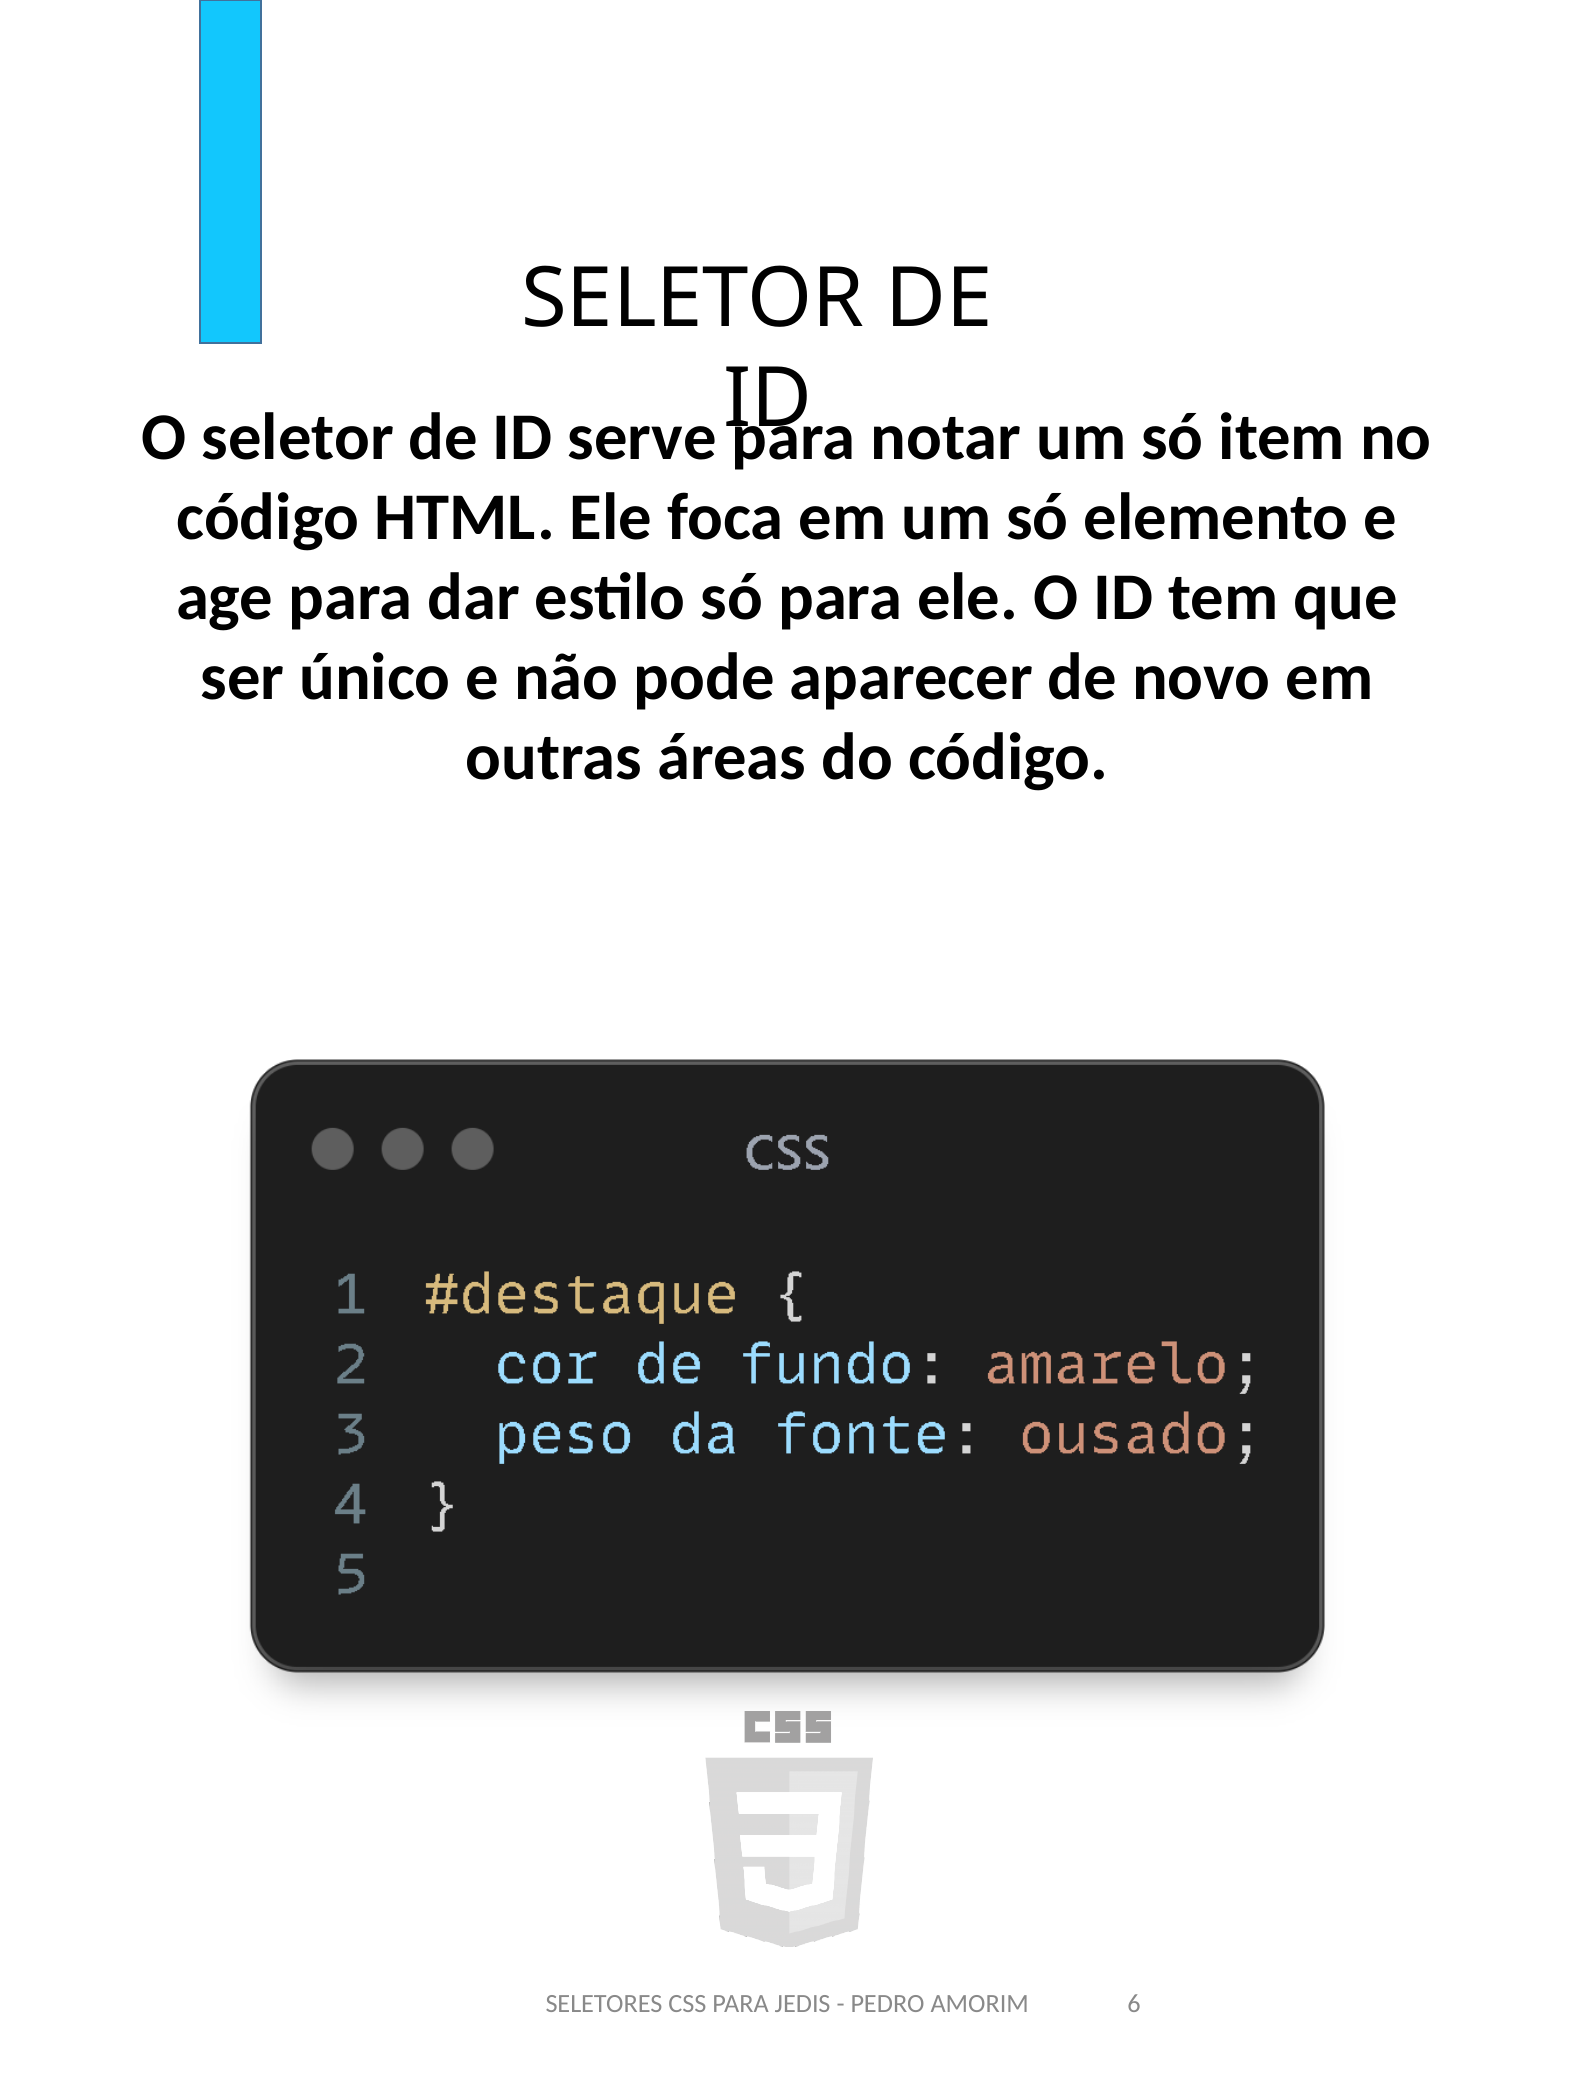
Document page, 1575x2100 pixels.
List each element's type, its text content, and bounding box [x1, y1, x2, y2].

text_box O seletor de ID serve para notar um só item no código HTML. Ele foca em um só elemento e age para dar estilo só para ele. O ID tem que ser único e não pode aparecer de novo em outras áreas do código. [119, 386, 1456, 801]
picture [0, 841, 1575, 1947]
text_box SELETOR DE ID [506, 175, 1069, 353]
text_box SELETORES CSS PARA JEDIS - PEDRO AMORIM [521, 1946, 1054, 2059]
text_box [200, 0, 261, 343]
text_box 6 [1112, 1946, 1467, 2059]
